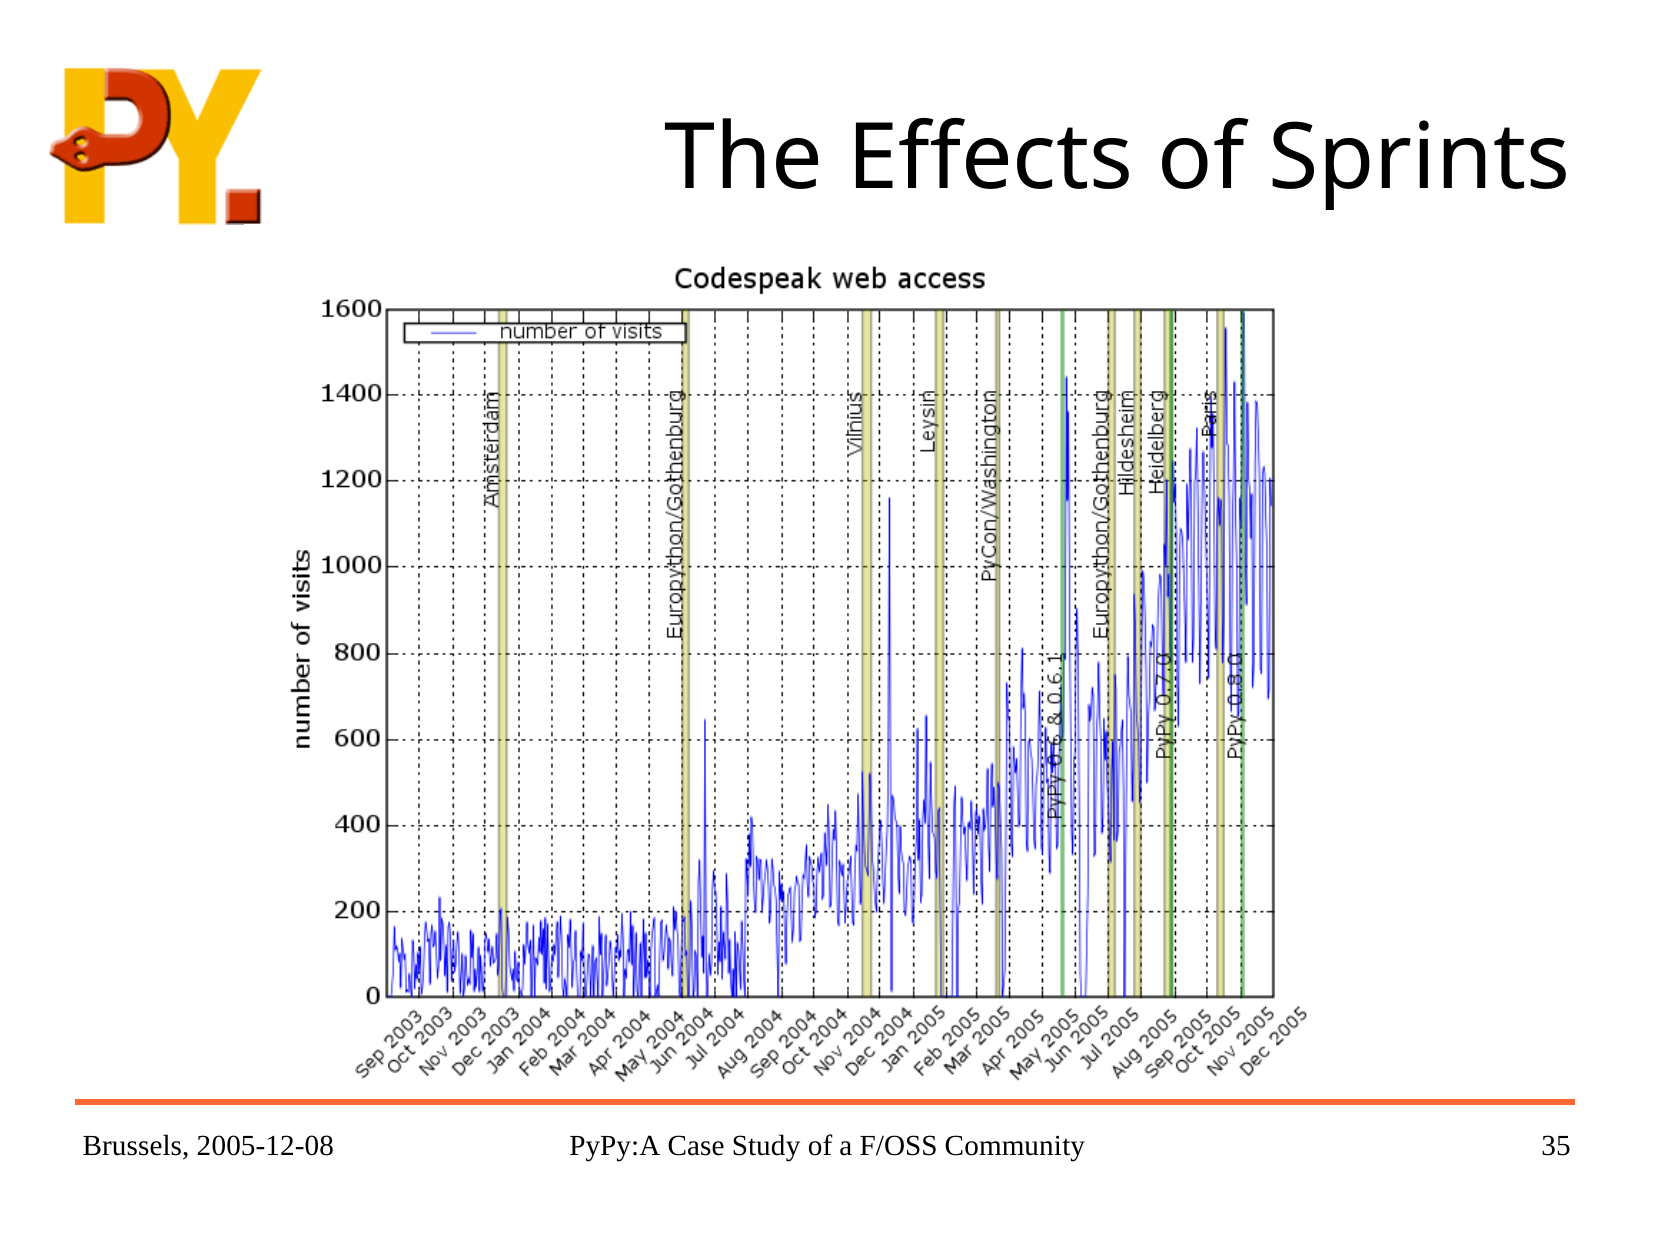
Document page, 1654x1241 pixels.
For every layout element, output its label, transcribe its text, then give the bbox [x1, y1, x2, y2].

title The Effects of Sprints [337, 49, 1571, 257]
picture [49, 67, 1388, 1083]
